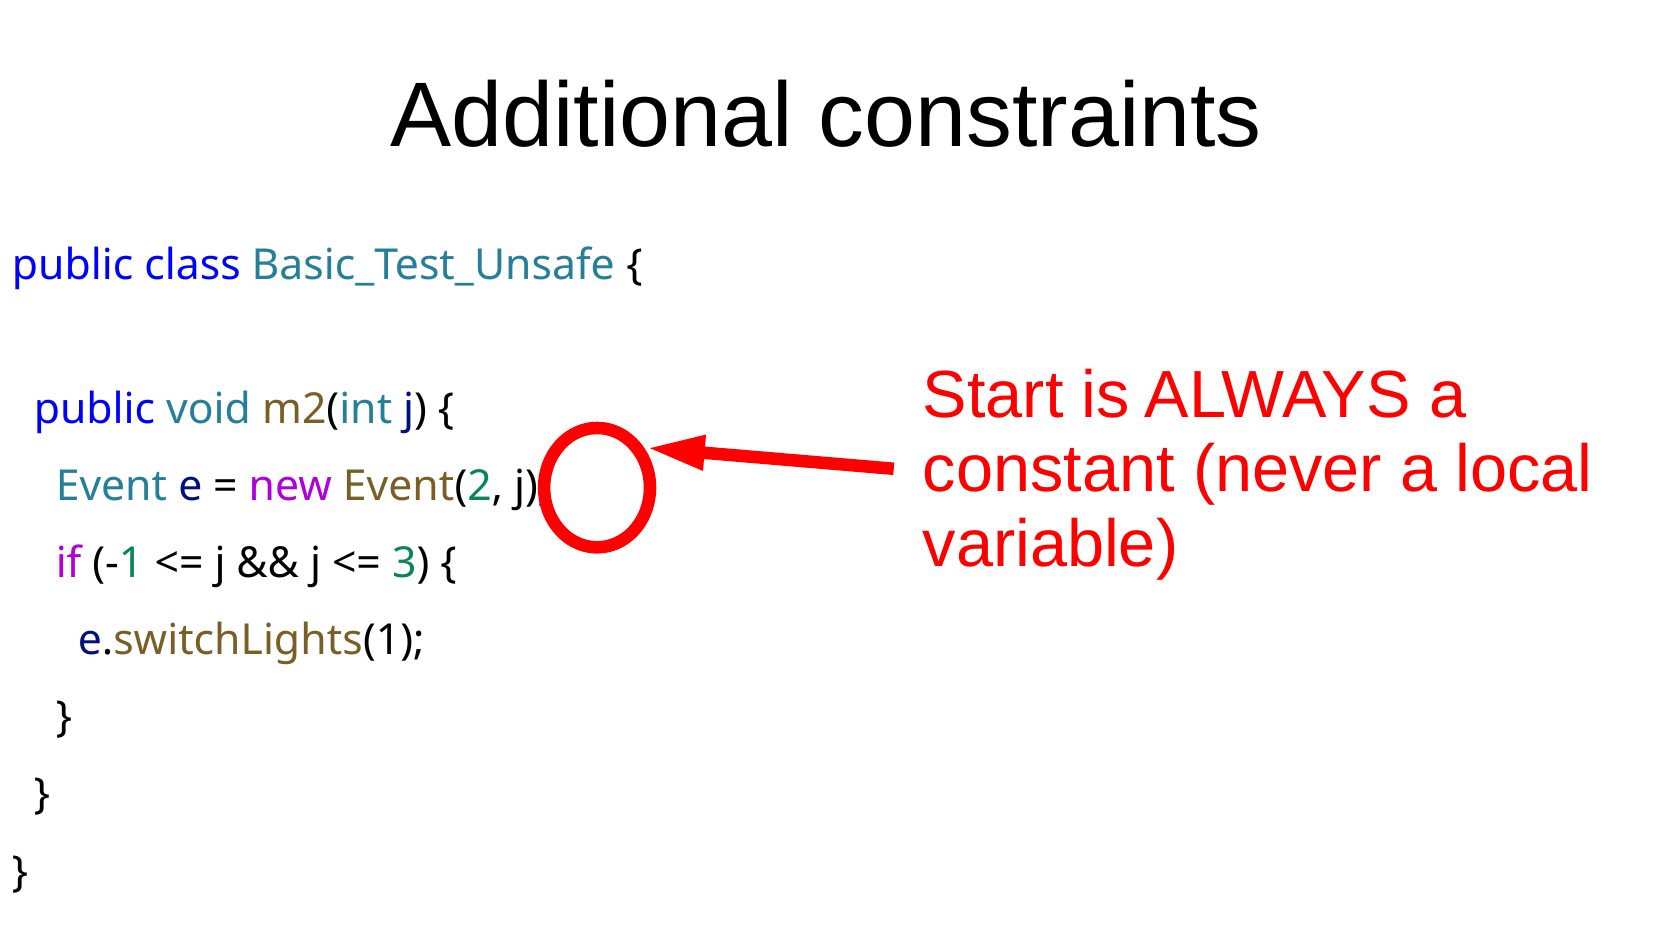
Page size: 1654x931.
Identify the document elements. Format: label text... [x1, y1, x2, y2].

title Additional constraints [1156, 37, 1571, 193]
list Start is ALWAYS a constant (never a local variable) [851, 356, 1605, 596]
list public class Basic_Test_Unsafe { public void m2(int j) { Event e = new Event(2, j); if (-1 <= j && j <= 3) { e.switchLights(1); } } } [11, 12, 1156, 901]
